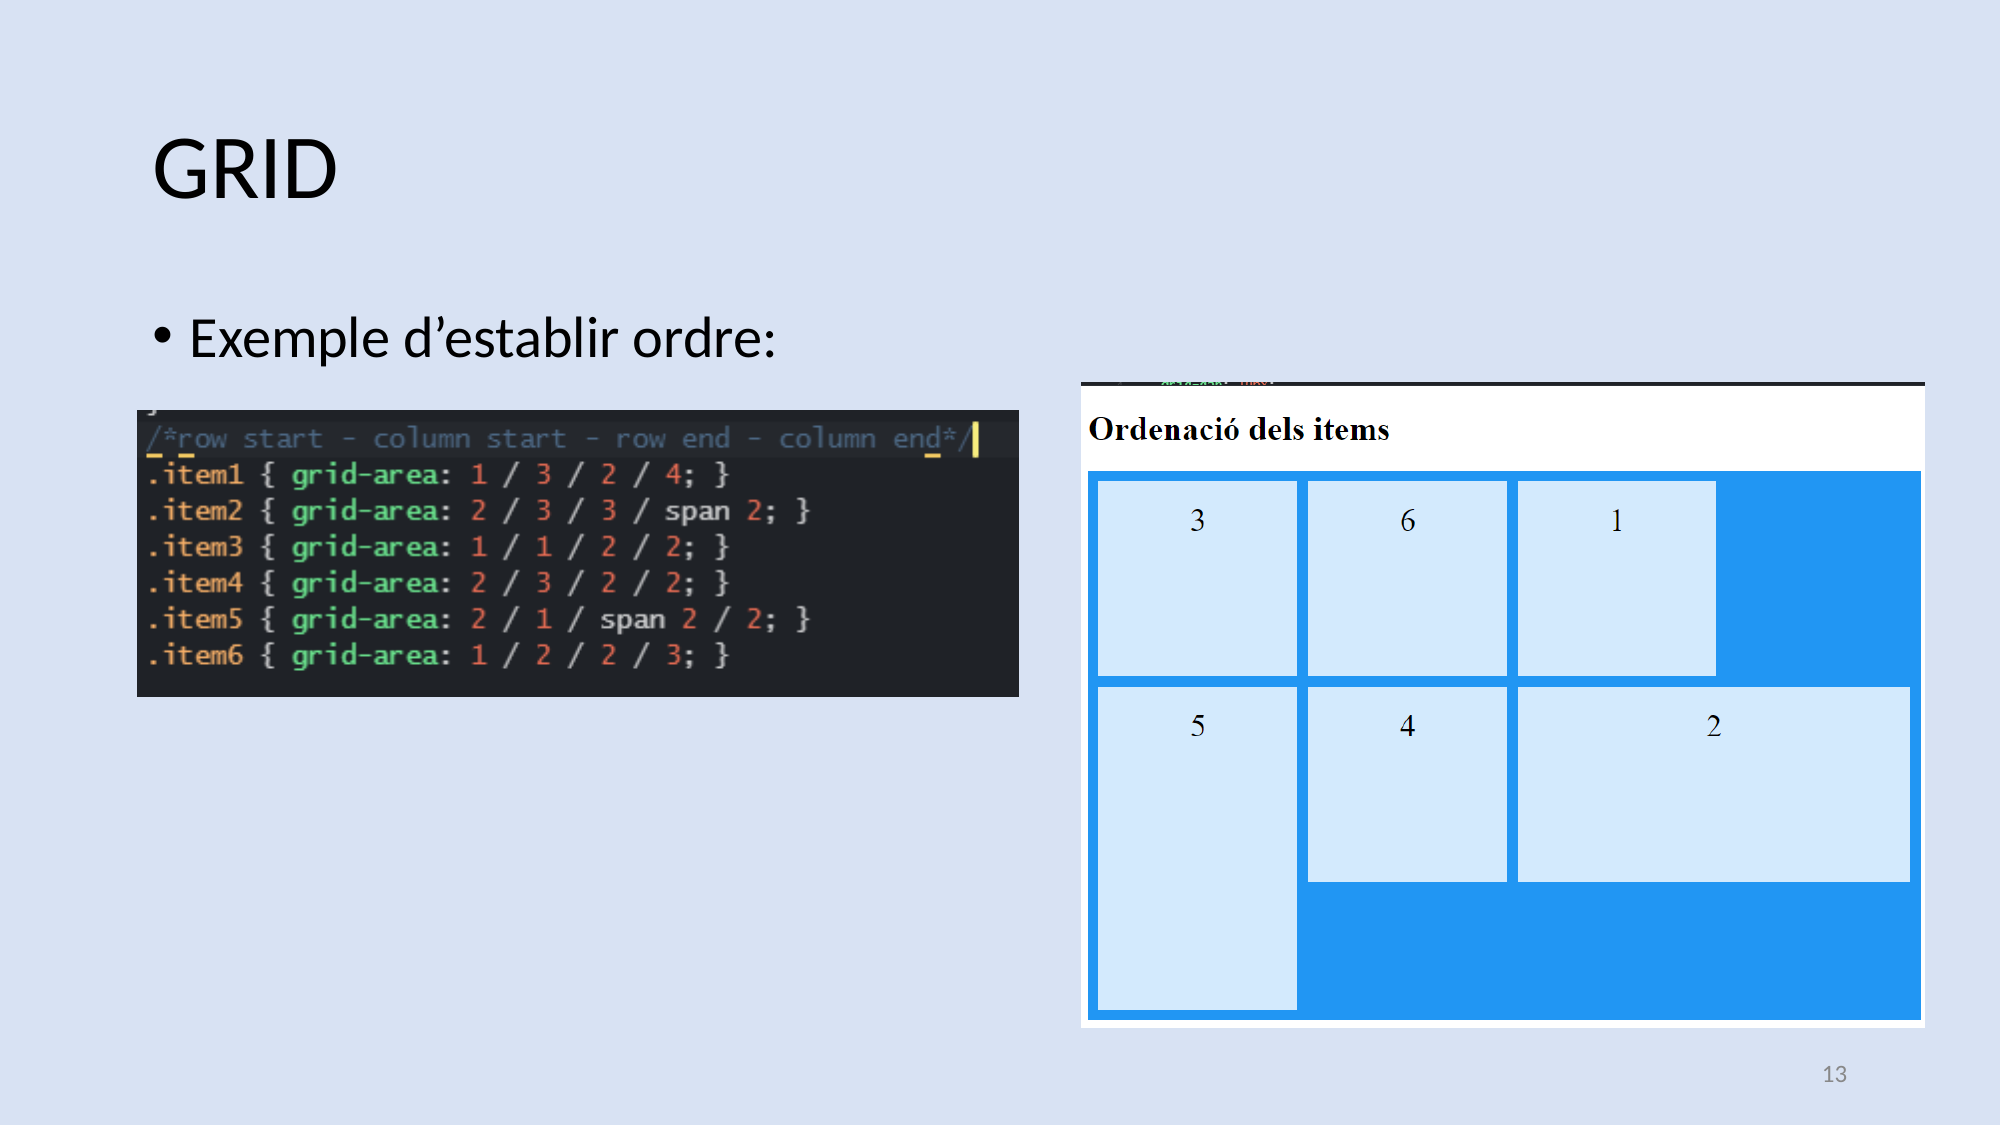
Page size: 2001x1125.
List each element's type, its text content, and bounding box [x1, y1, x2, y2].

picture [1081, 382, 1925, 1028]
picture [137, 410, 1019, 697]
list Exemple d’establir ordre: [137, 299, 1863, 1014]
title GRID [137, 59, 1863, 278]
slide_number <number> [1412, 1042, 1863, 1103]
